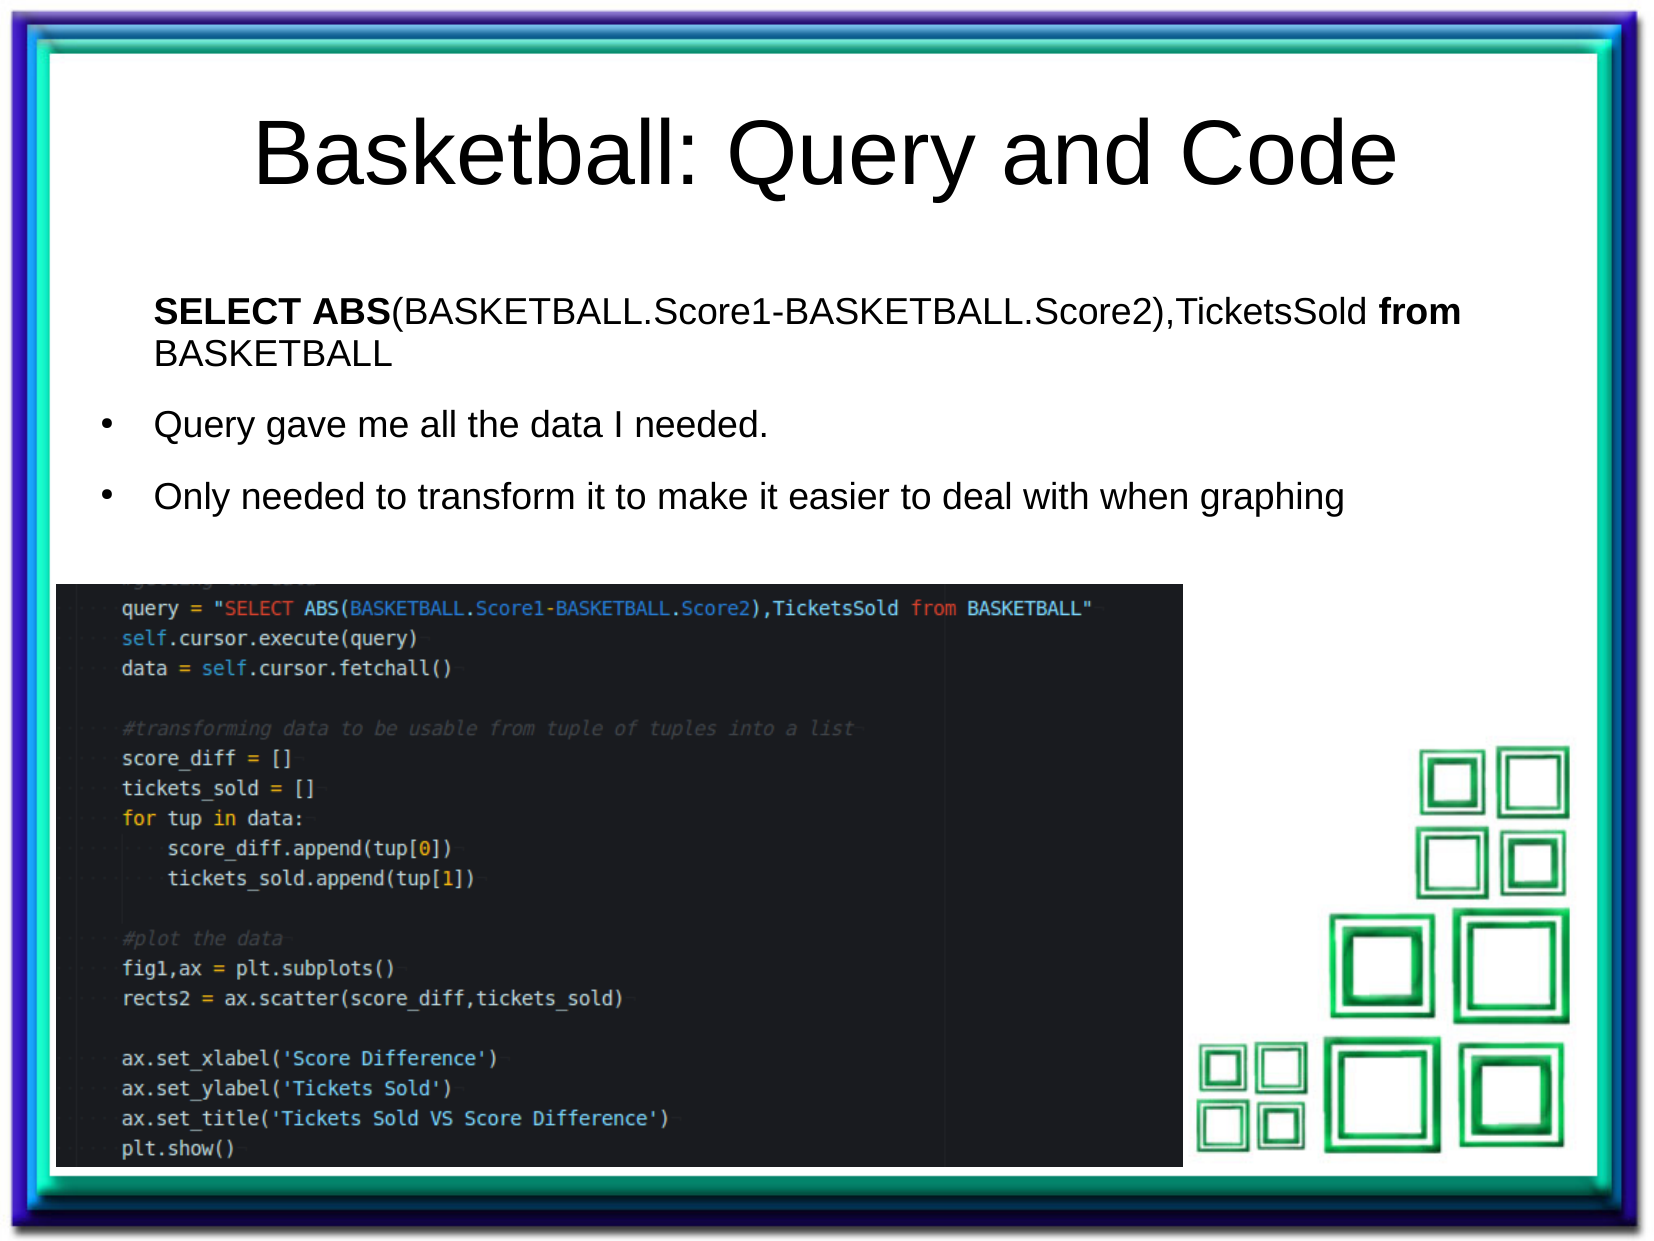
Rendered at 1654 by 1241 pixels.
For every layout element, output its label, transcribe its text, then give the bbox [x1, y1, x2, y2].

title Basketball: Query and Code [82, 49, 1571, 257]
list SELECT ABS(BASKETBALL.Score1-BASKETBALL.Score2),TicketsSold from BASKETBALL Query gave me all the data I needed. Only needed to transform it to make it easier to deal with when graphing [82, 290, 1571, 1010]
picture [0, 0, 1654, 1241]
